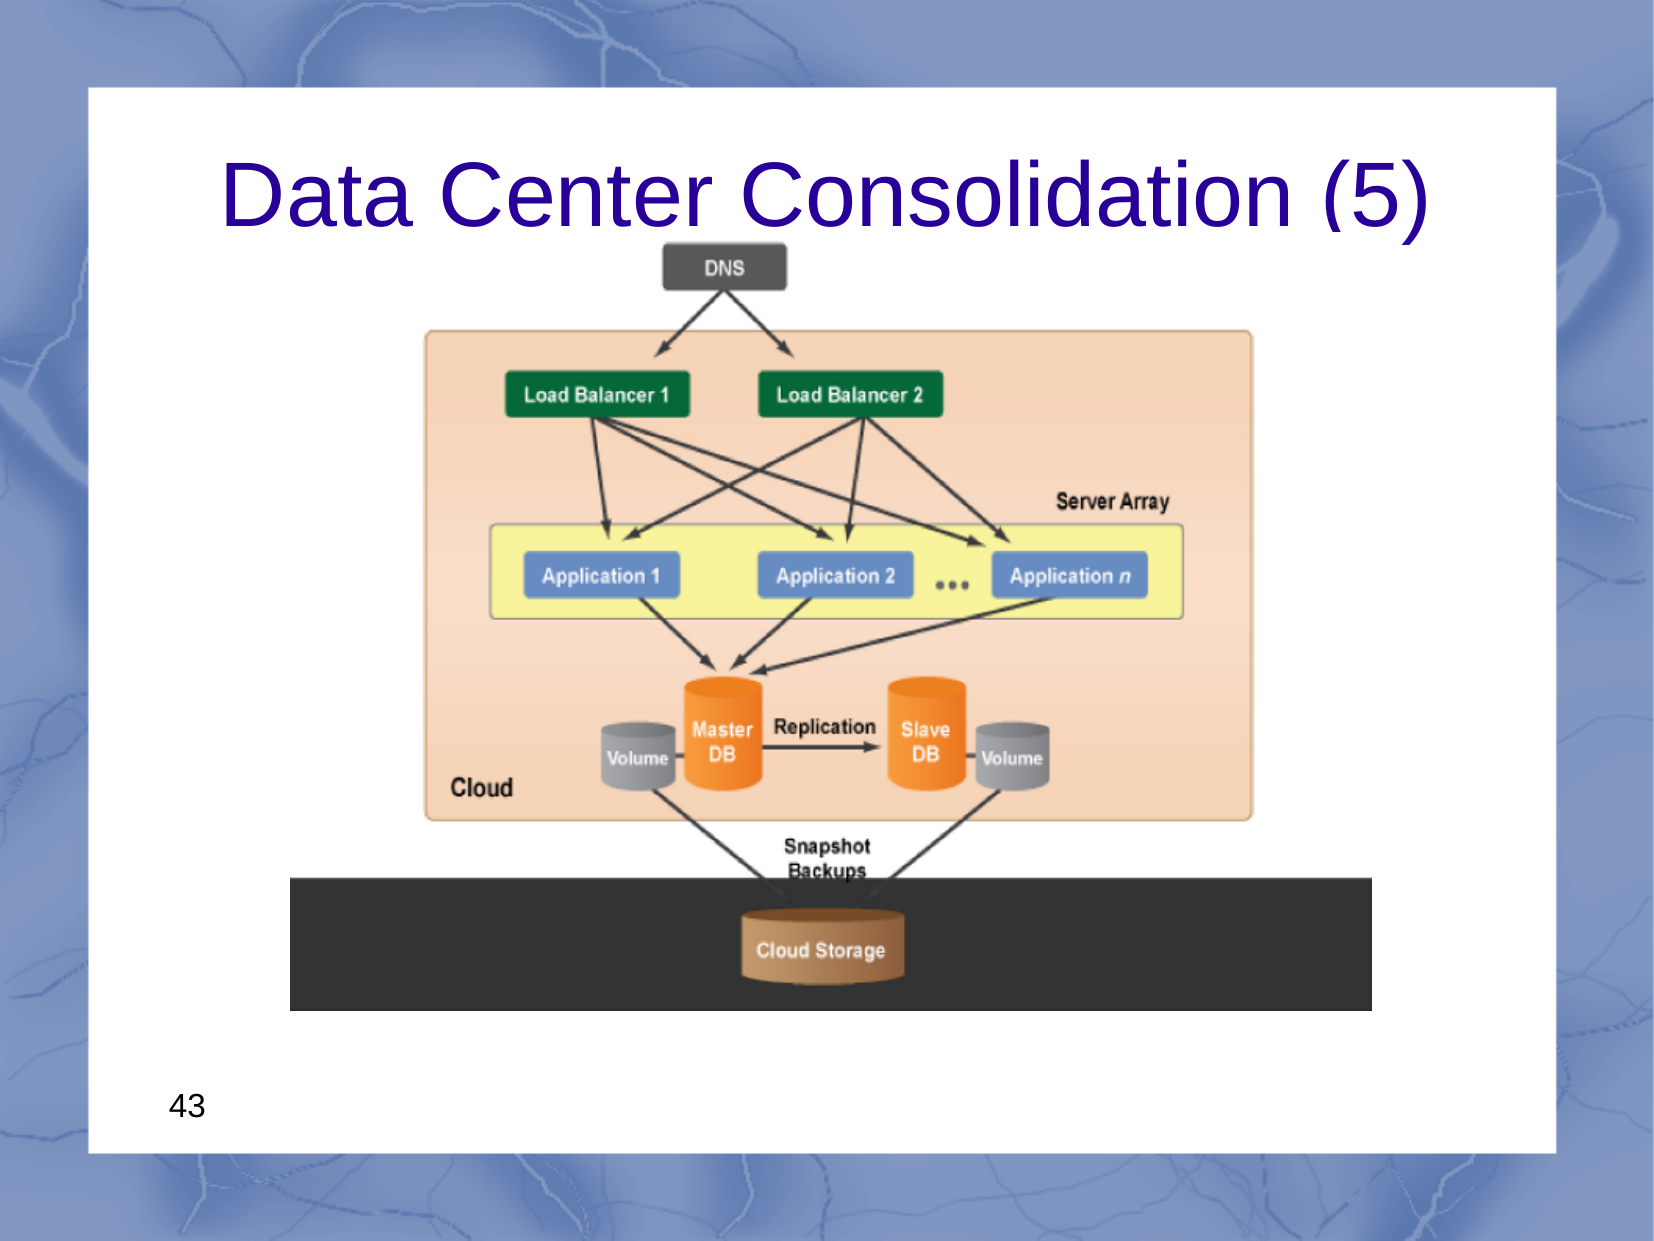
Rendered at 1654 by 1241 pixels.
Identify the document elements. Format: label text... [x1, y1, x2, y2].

title Data Center Consolidation (5) [118, 90, 1536, 298]
picture [0, 0, 1654, 1241]
